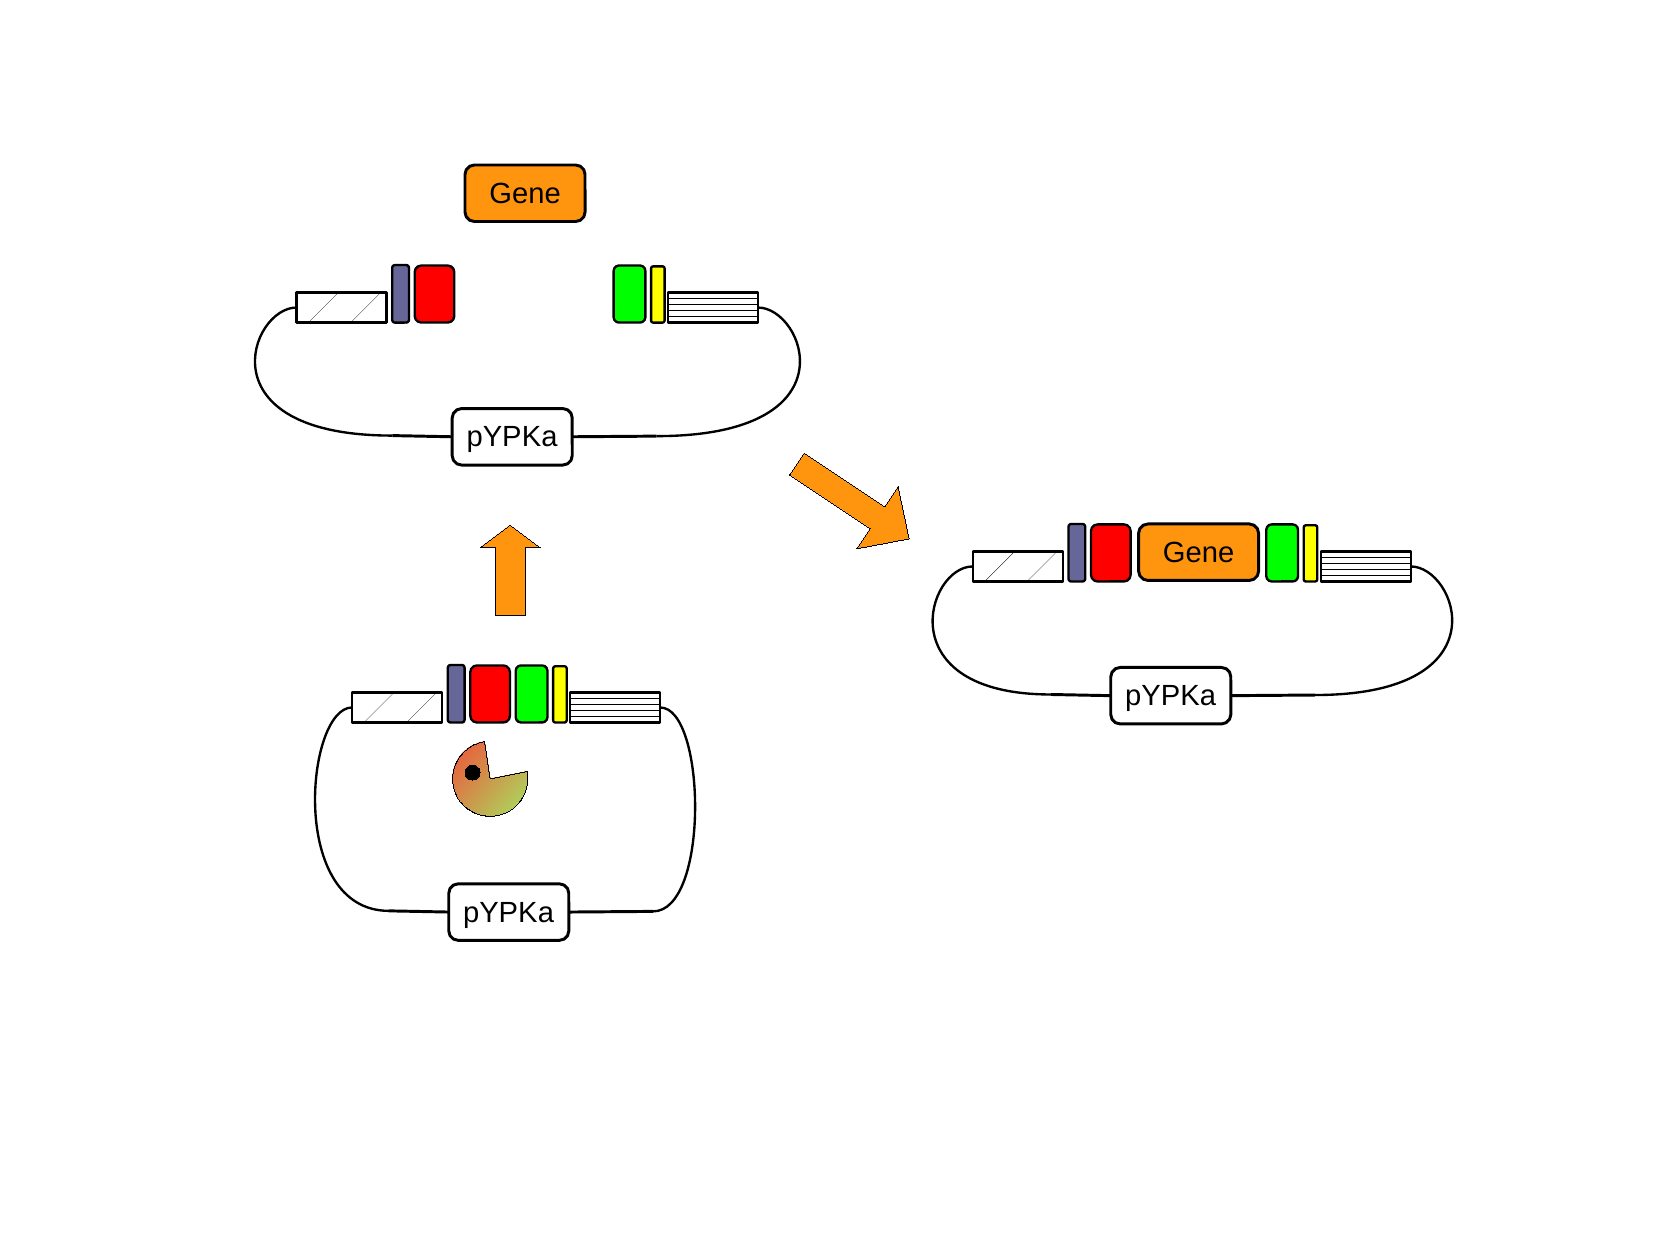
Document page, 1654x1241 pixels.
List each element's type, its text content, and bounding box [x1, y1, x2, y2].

text_box [553, 666, 567, 723]
text_box Gene [1138, 523, 1259, 581]
text_box pYPKa [452, 408, 573, 466]
text_box [452, 741, 528, 817]
text_box [1068, 523, 1086, 582]
text_box [296, 292, 387, 323]
text_box [668, 292, 759, 323]
text_box [480, 525, 541, 616]
text_box [613, 265, 646, 323]
text_box Gene [465, 165, 586, 222]
text_box [1320, 551, 1411, 582]
text_box [352, 692, 443, 723]
text_box [1266, 524, 1299, 582]
text_box [1090, 524, 1131, 582]
text_box [789, 453, 910, 549]
text_box [972, 551, 1063, 582]
text_box pYPKa [448, 883, 569, 941]
text_box [570, 692, 661, 723]
text_box [651, 266, 665, 323]
text_box [414, 265, 455, 323]
text_box [515, 665, 548, 723]
text_box pYPKa [1110, 667, 1231, 724]
text_box [447, 664, 465, 723]
text_box [470, 665, 510, 723]
text_box [392, 265, 409, 323]
text_box [1303, 525, 1318, 582]
